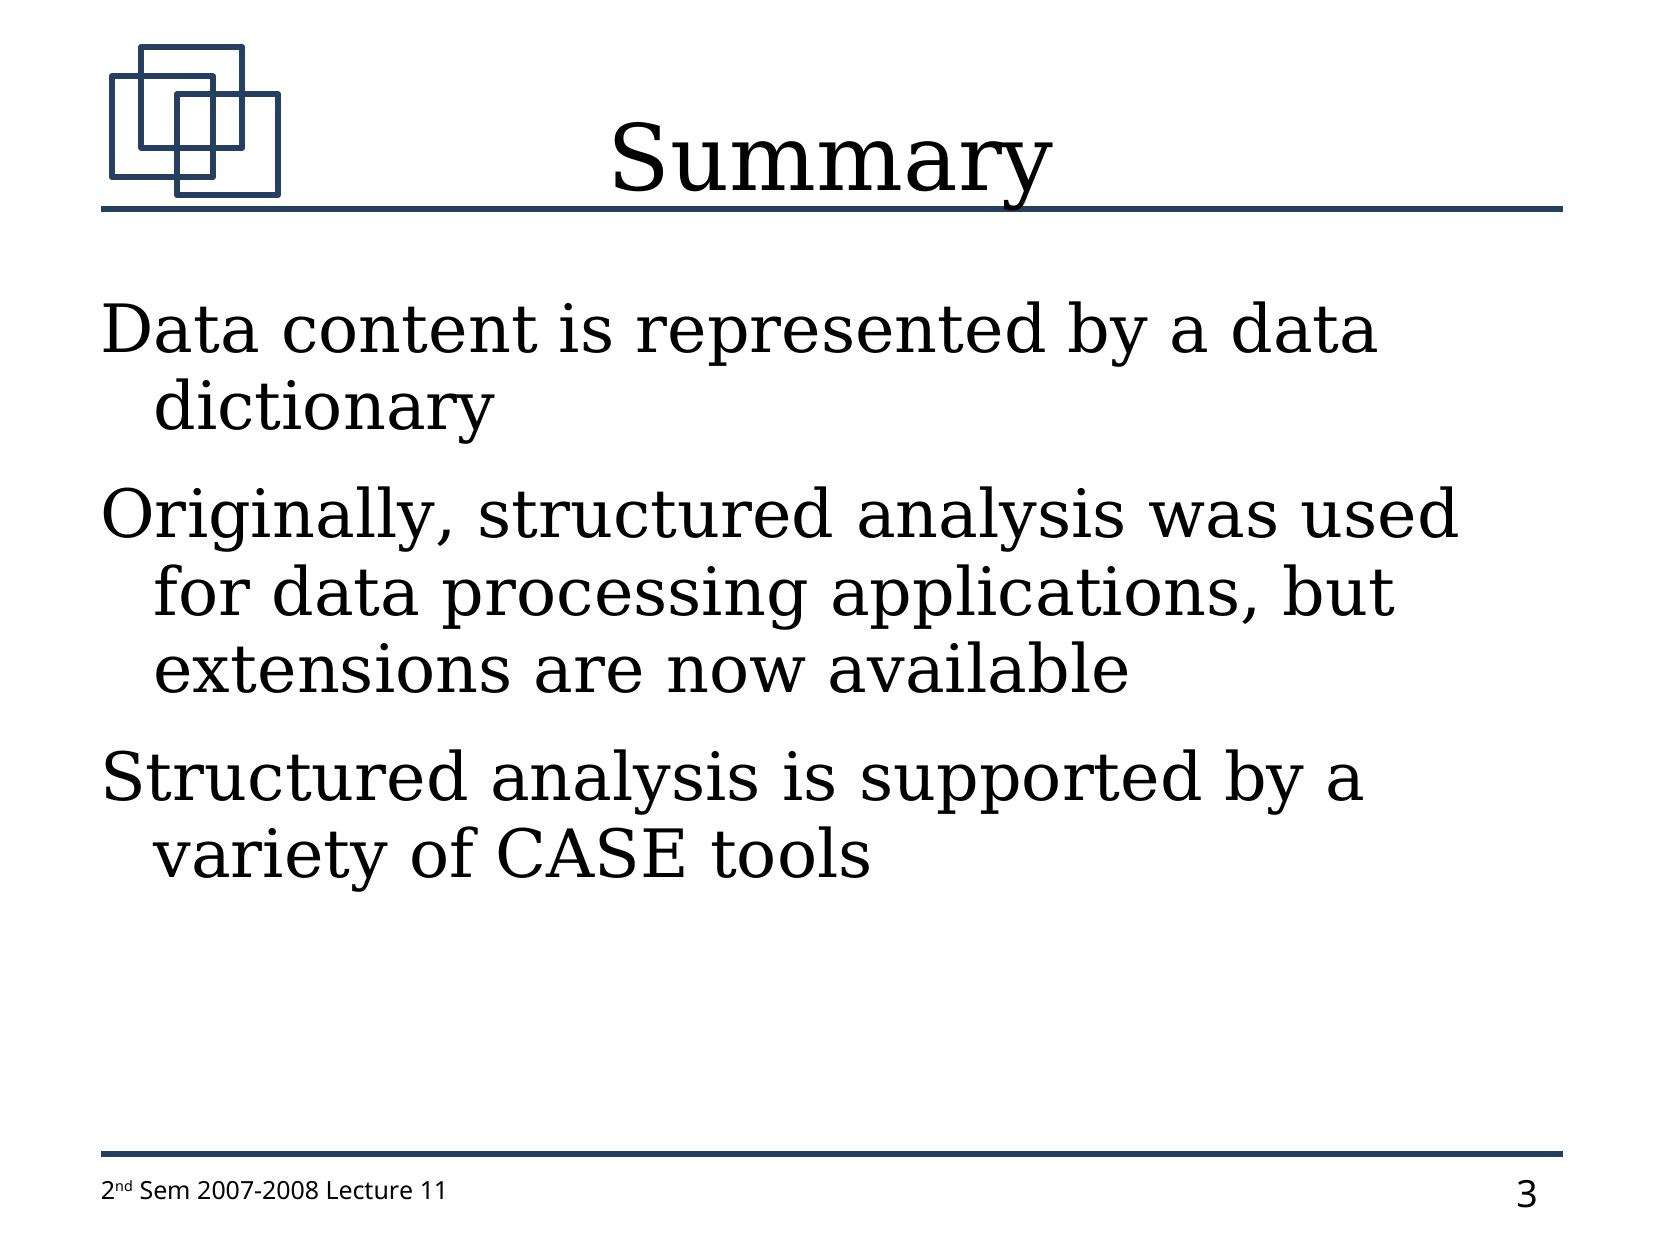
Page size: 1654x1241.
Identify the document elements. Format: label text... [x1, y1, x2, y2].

list Data content is represented by a data dictionary Originally, structured analysis was used for data processing applications, but extensions are now available Structured analysis is supported by a variety of CASE tools [82, 290, 1571, 1109]
title Summary [86, 55, 1576, 263]
